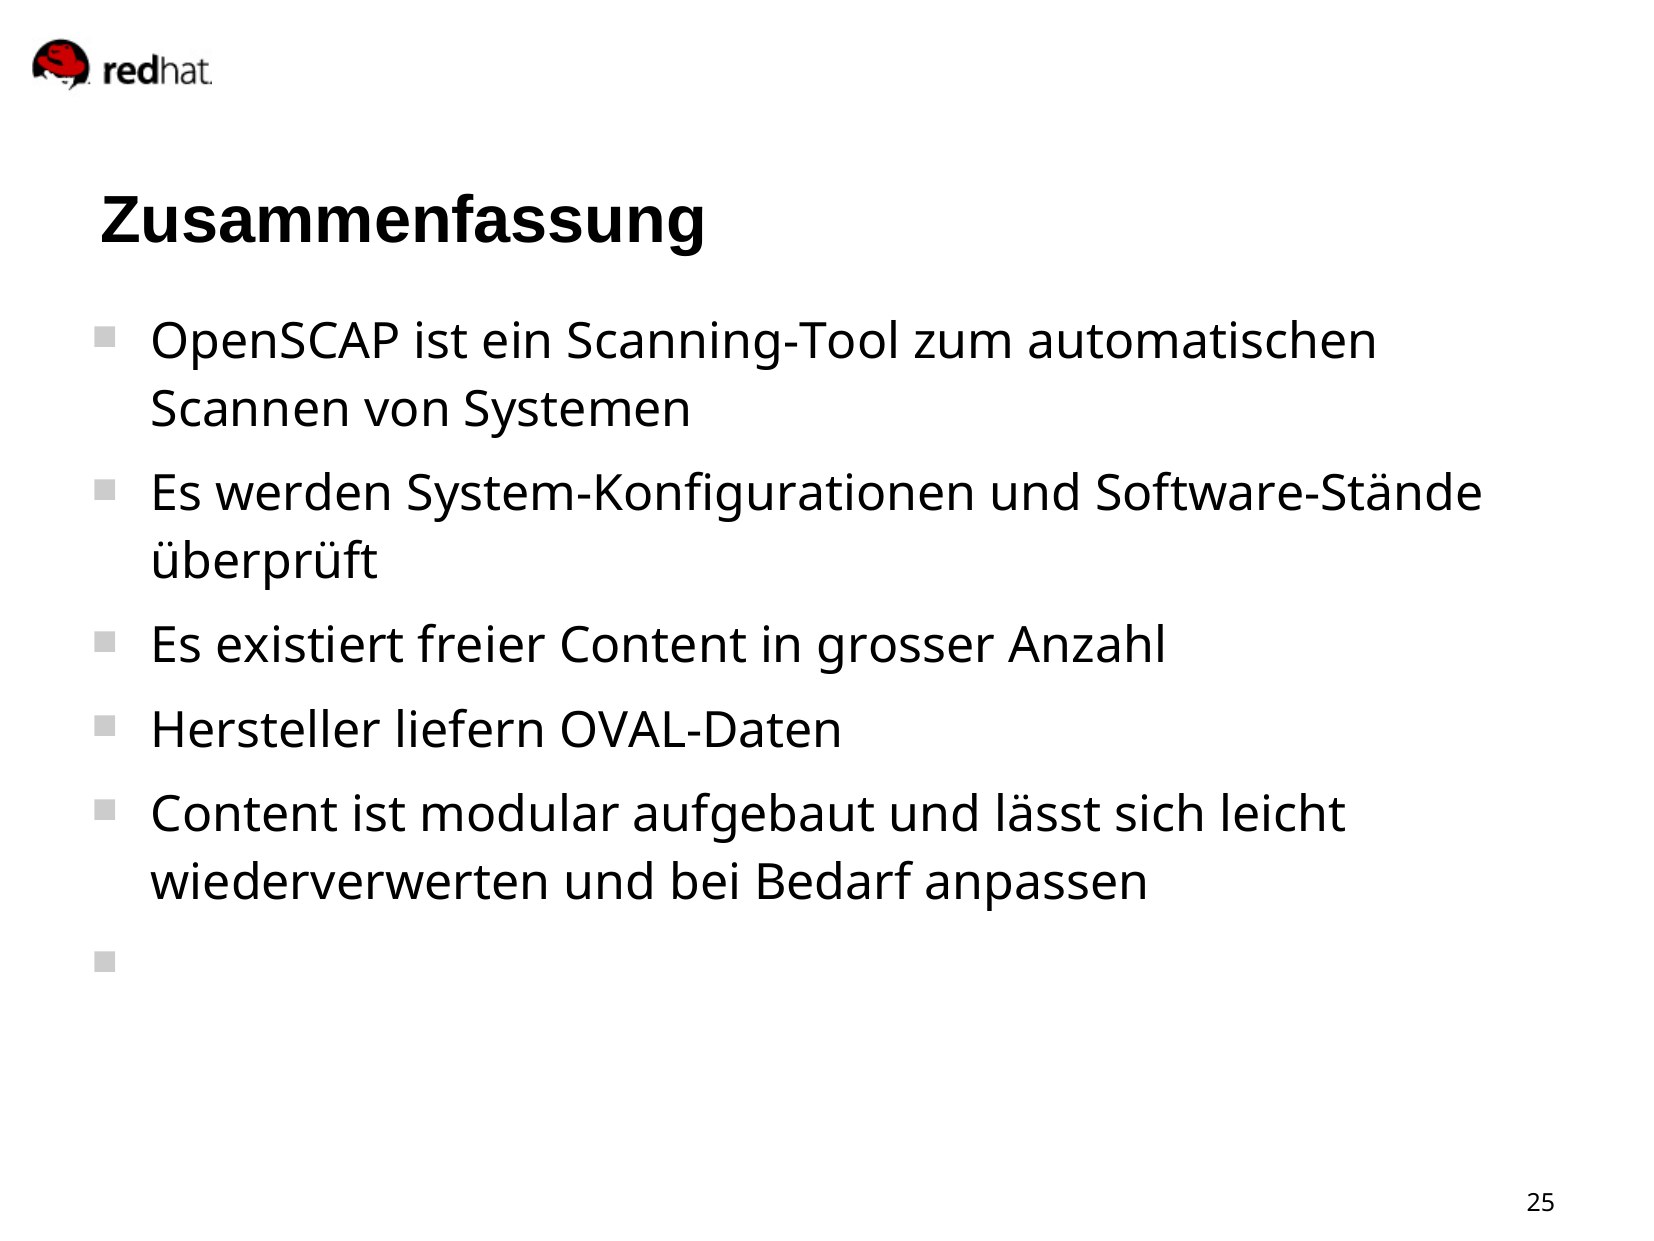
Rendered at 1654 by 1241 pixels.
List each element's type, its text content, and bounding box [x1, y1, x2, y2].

picture [31, 37, 212, 98]
title Zusammenfassung [100, 164, 1506, 275]
list OpenSCAP ist ein Scanning-Tool zum automatischen Scannen von Systemen Es werden System-Konfigurationen und Software-Stände überprüft Es existiert freier Content in grosser Anzahl Hersteller liefern OVAL-Daten Content ist modular aufgebaut und lässt sich leicht wiederverwerten und bei Bedarf anpassen [94, 304, 1500, 1241]
